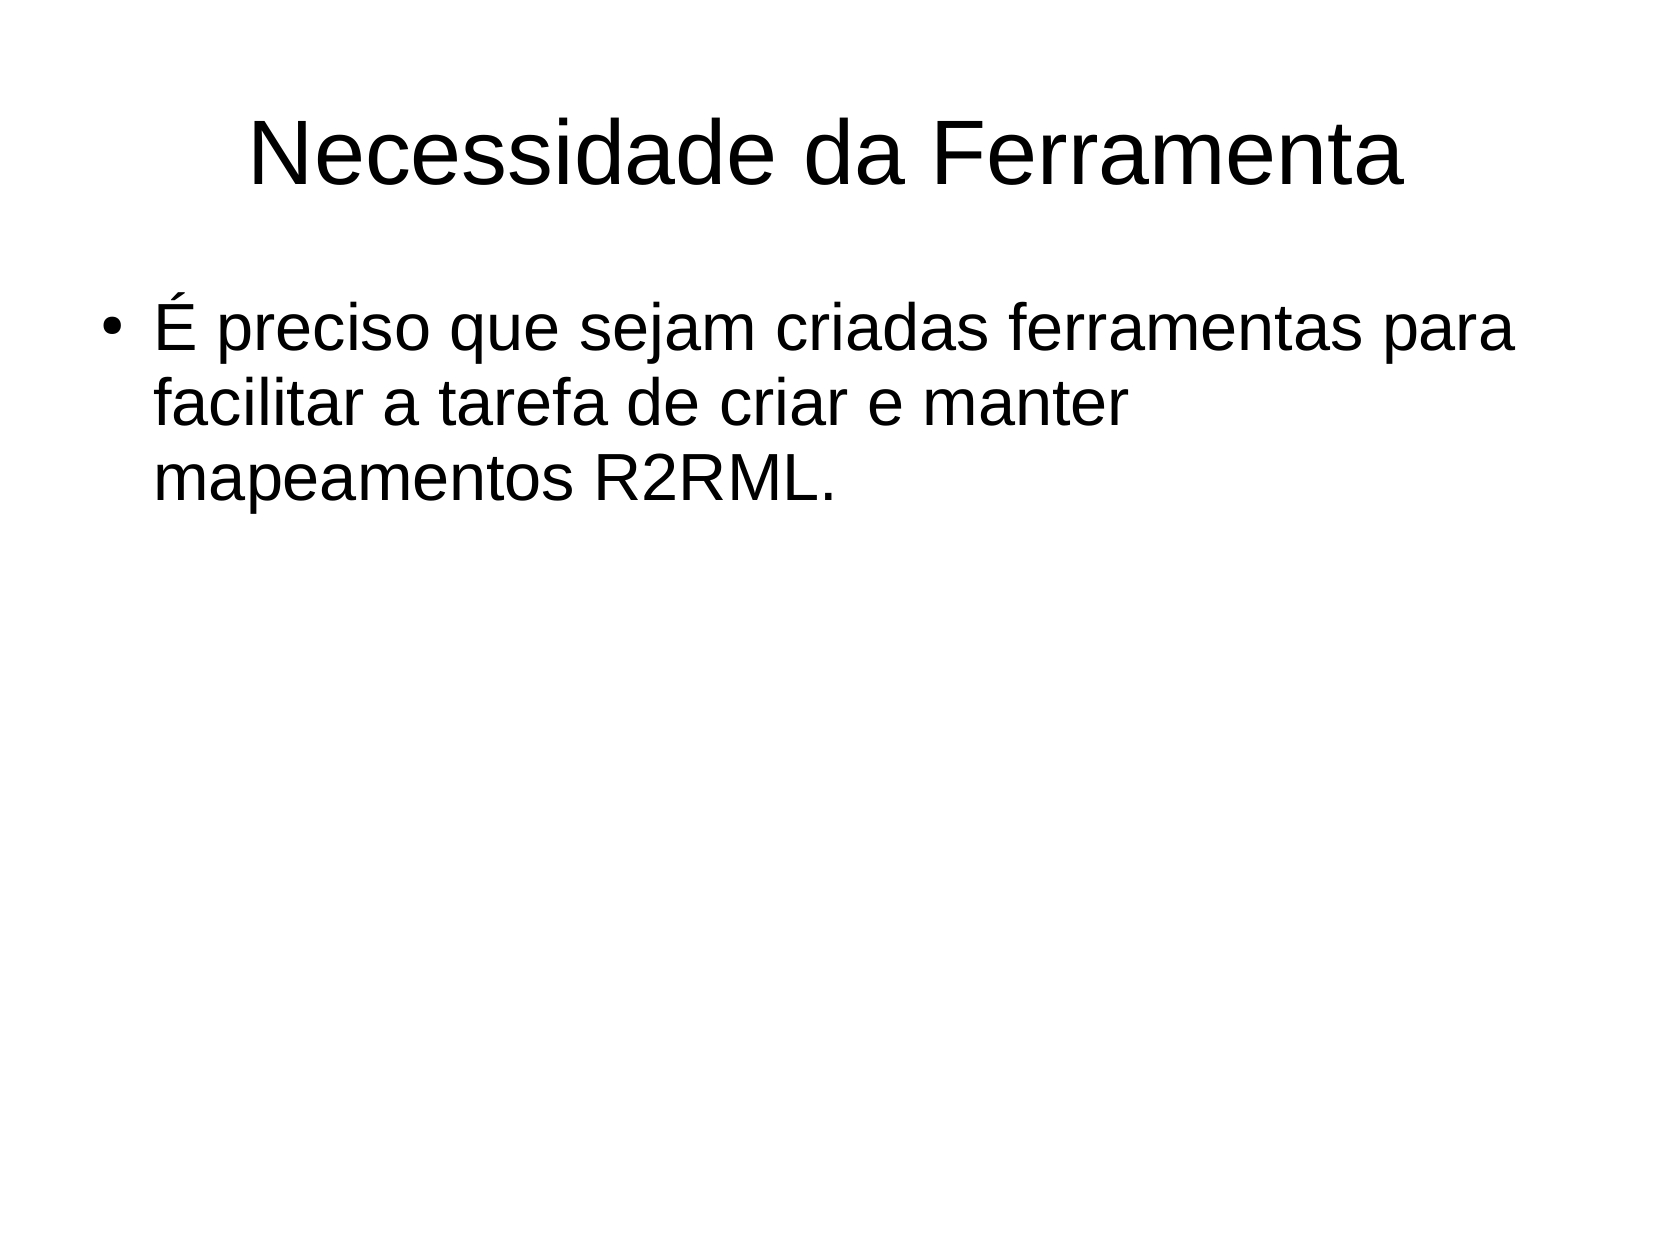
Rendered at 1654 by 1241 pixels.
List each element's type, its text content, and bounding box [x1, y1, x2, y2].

title Necessidade da Ferramenta [82, 49, 1571, 257]
list É preciso que sejam criadas ferramentas para facilitar a tarefa de criar e manter mapeamentos R2RML. [82, 290, 1571, 1109]
